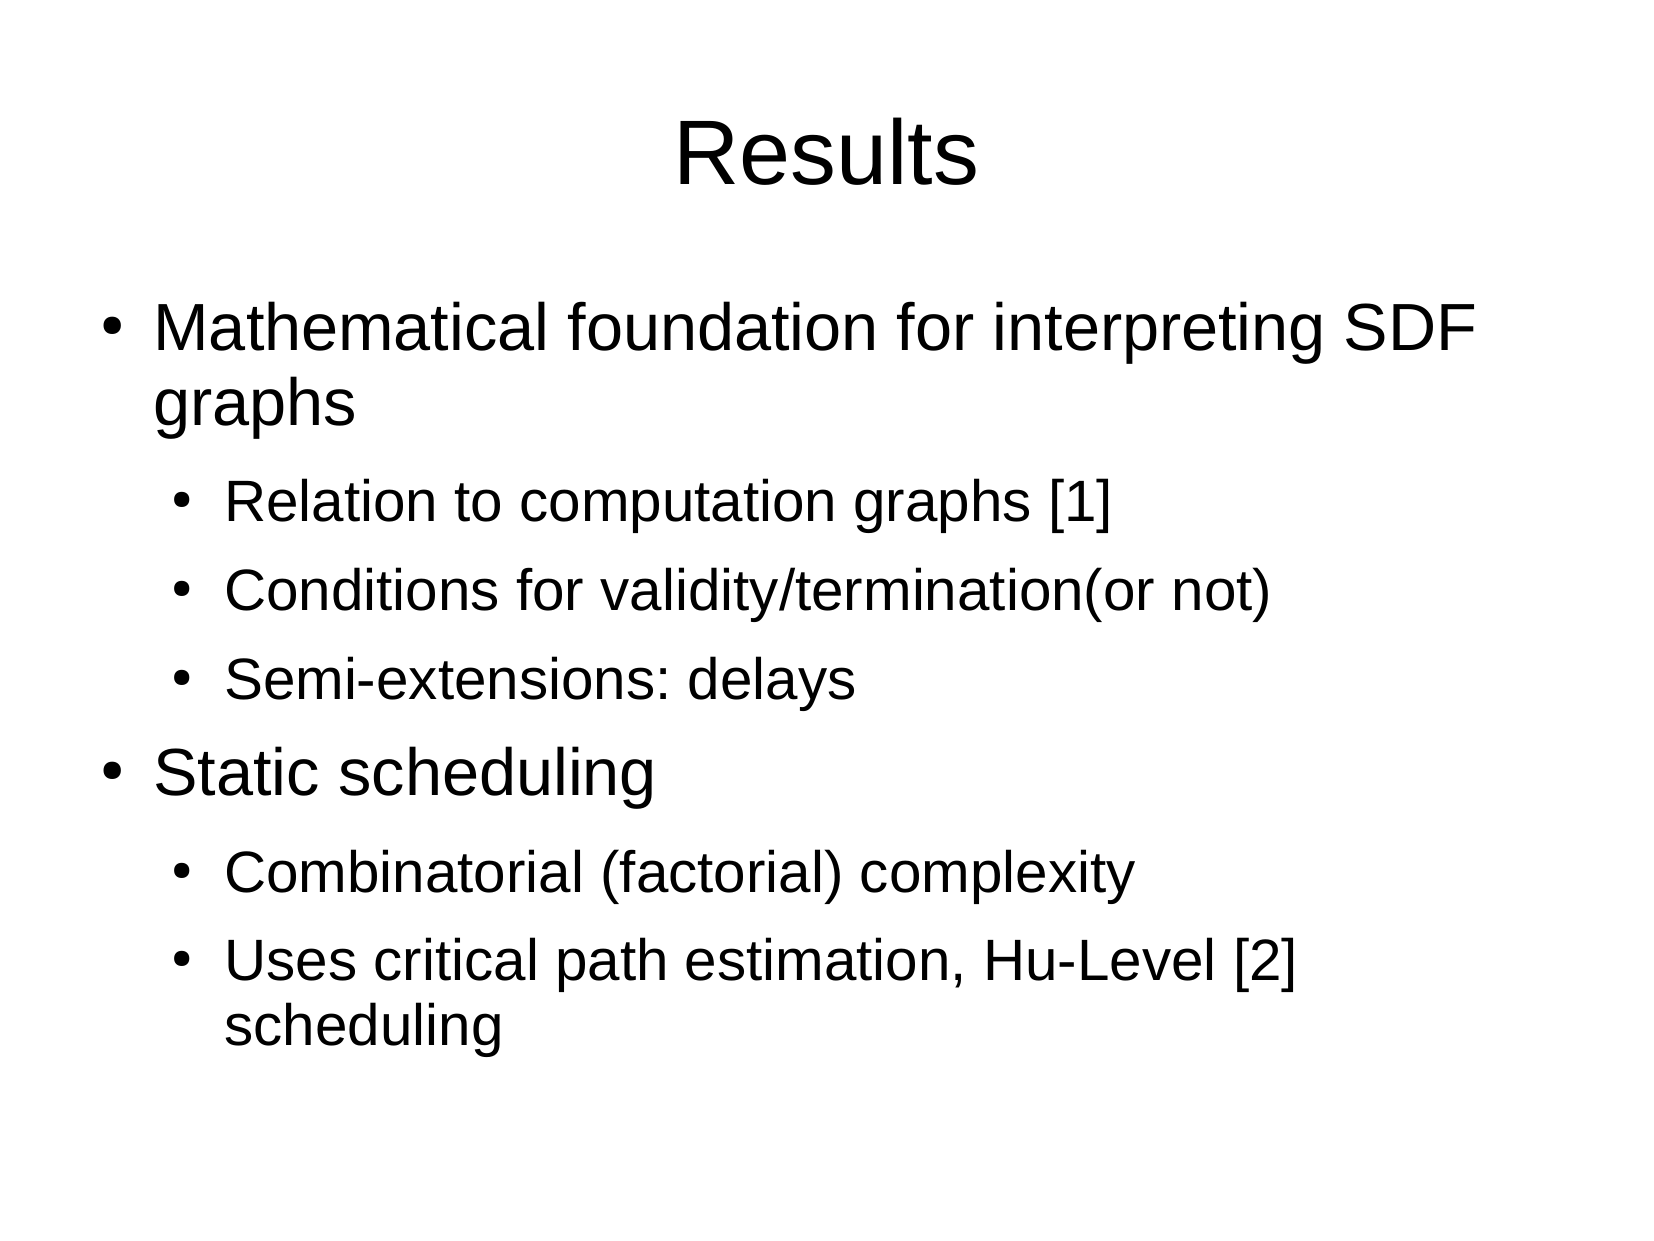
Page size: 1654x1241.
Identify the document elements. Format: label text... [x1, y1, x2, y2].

title Results [82, 49, 1571, 257]
list Mathematical foundation for interpreting SDF graphs Relation to computation graphs [1] Conditions for validity/termination(or not) Semi-extensions: delays Static scheduling Combinatorial (factorial) complexity Uses critical path estimation, Hu-Level [2] scheduling [82, 290, 1571, 1109]
